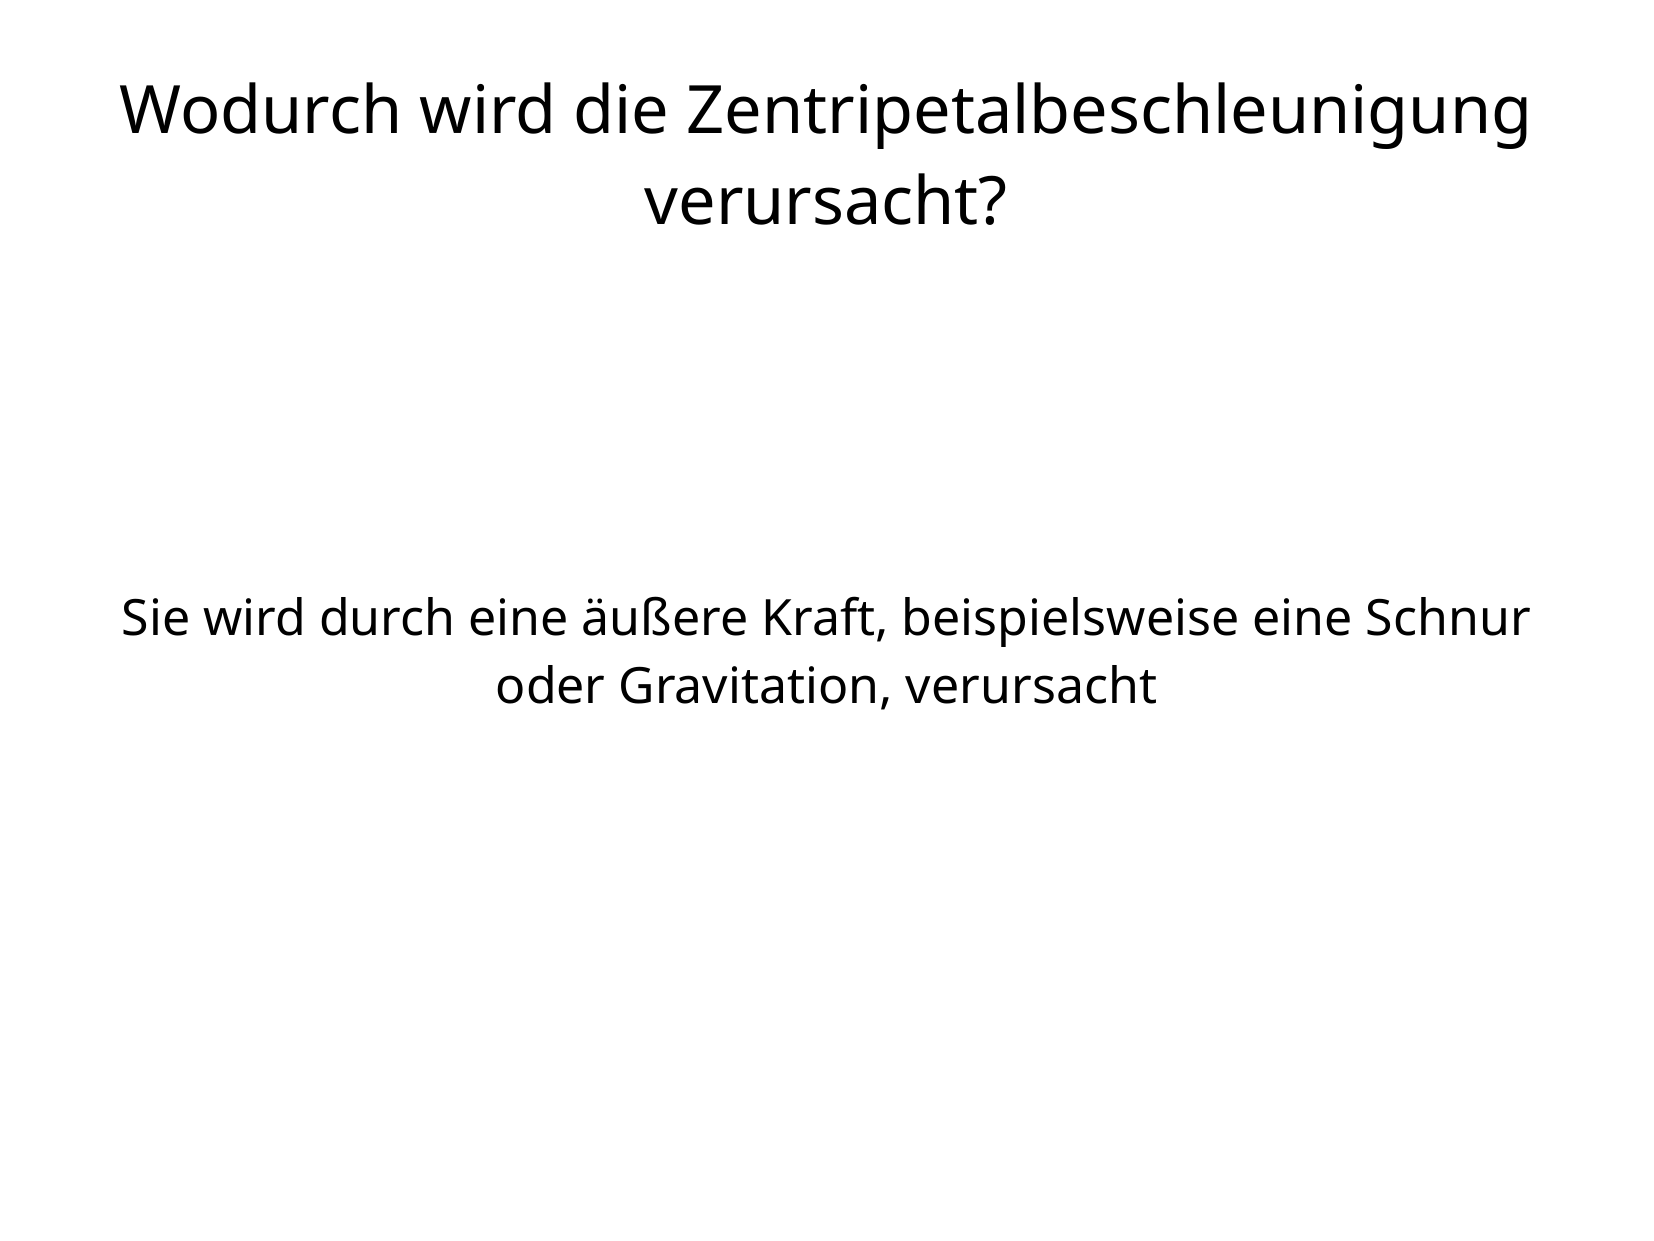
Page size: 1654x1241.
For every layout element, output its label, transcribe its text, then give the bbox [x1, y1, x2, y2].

subtitle Sie wird durch eine äußere Kraft, beispielsweise eine Schnur oder Gravitation, verursacht [82, 290, 1571, 1010]
title Wodurch wird die Zentripetalbeschleunigung verursacht? [82, 49, 1571, 257]
